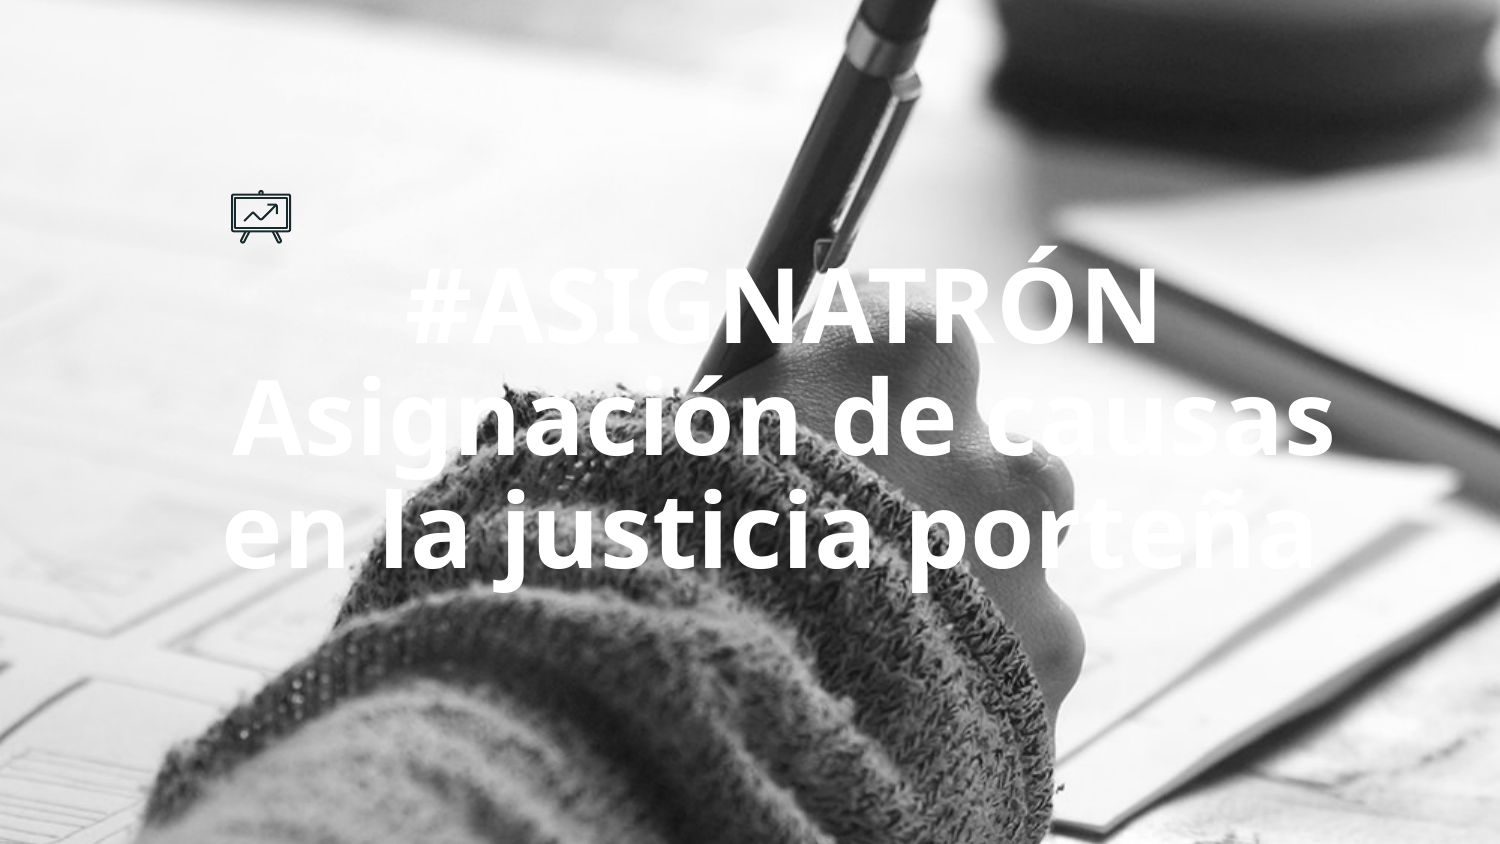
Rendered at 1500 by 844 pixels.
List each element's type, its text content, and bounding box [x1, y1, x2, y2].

picture [0, 0, 1500, 844]
title #ASIGNATRÓN Asignación de causas en la justicia porteña [147, 238, 1423, 556]
